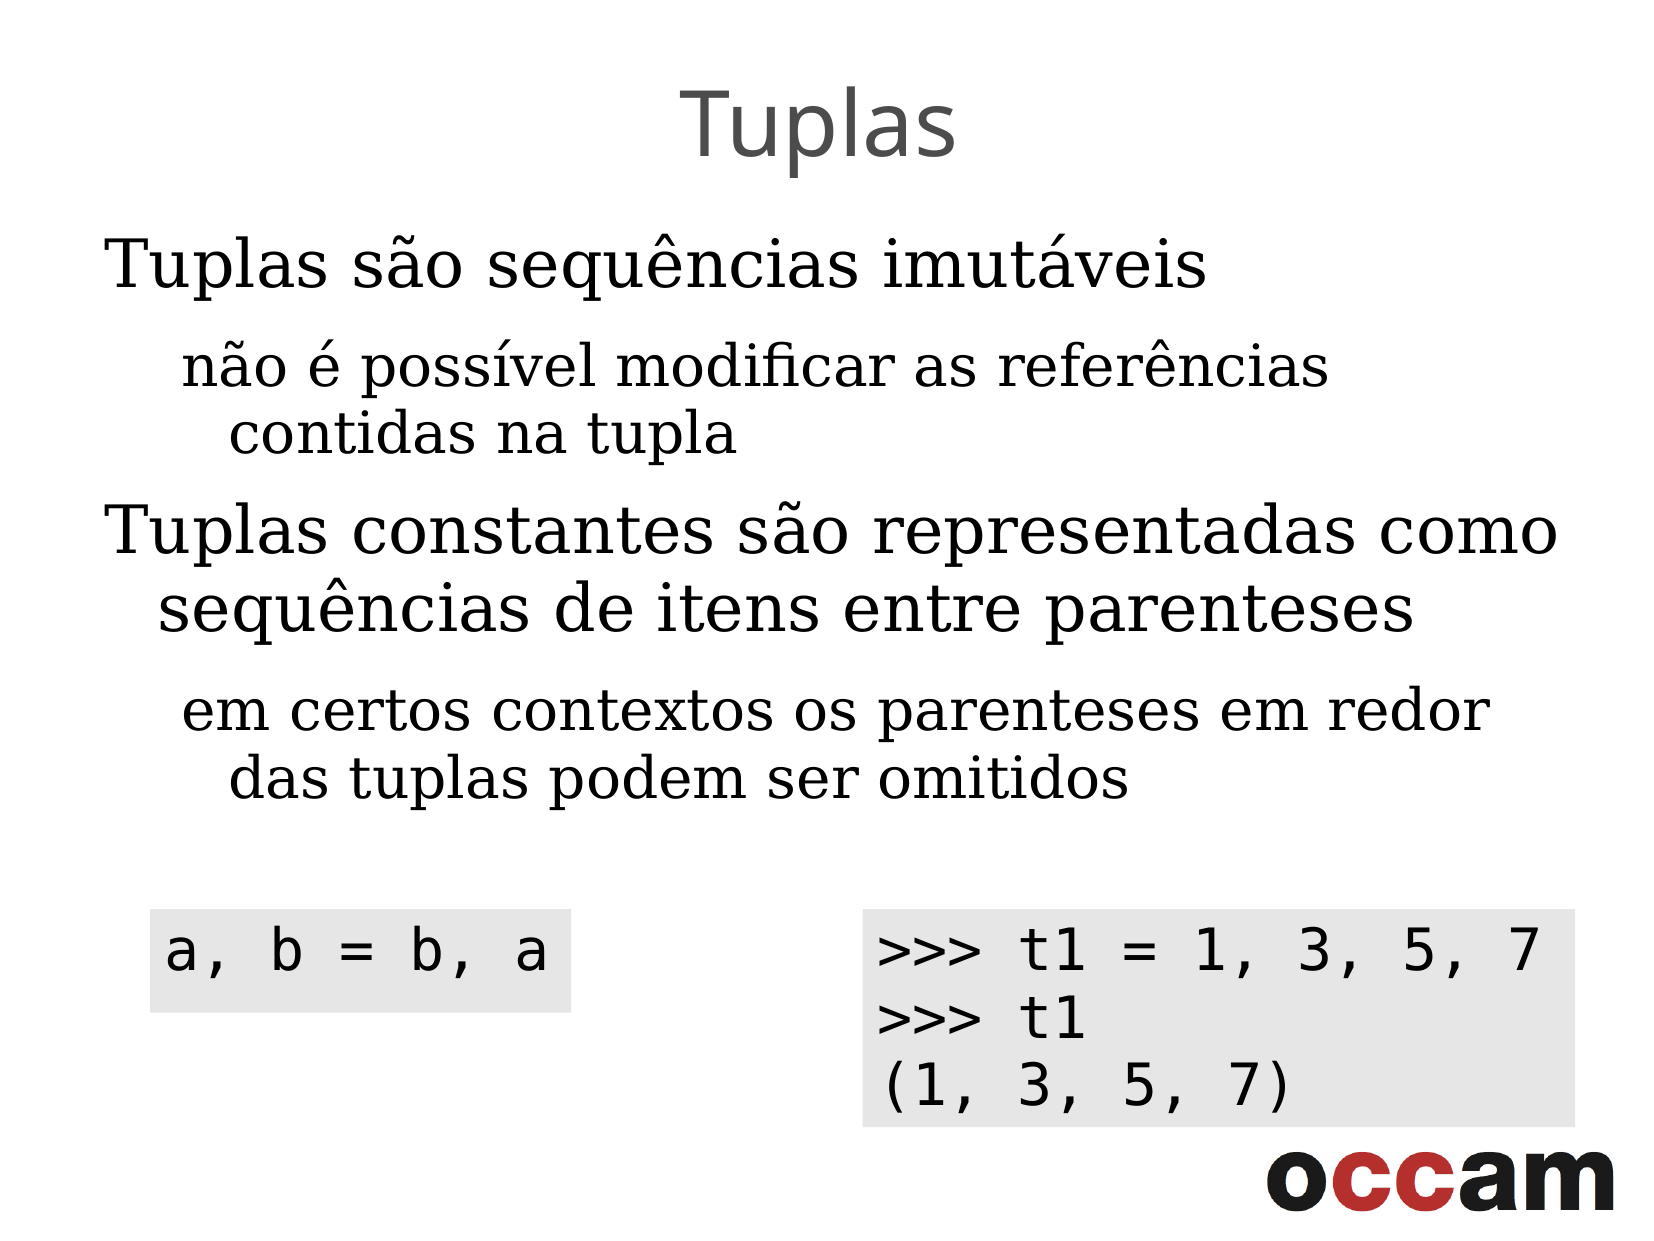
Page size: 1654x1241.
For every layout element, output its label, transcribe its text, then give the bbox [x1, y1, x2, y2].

title Tuplas [75, 17, 1564, 226]
list Tuplas são sequências imutáveis não é possível modificar as referências contidas na tupla Tuplas constantes são representadas como sequências de itens entre parenteses em certos contextos os parenteses em redor das tuplas podem ser omitidos [86, 225, 1576, 1088]
text_box a, b = b, a [150, 909, 572, 1013]
text_box >>> t1 = 1, 3, 5, 7 >>> t1 (1, 3, 5, 7) [862, 909, 1576, 1128]
picture [1237, 1122, 1643, 1241]
